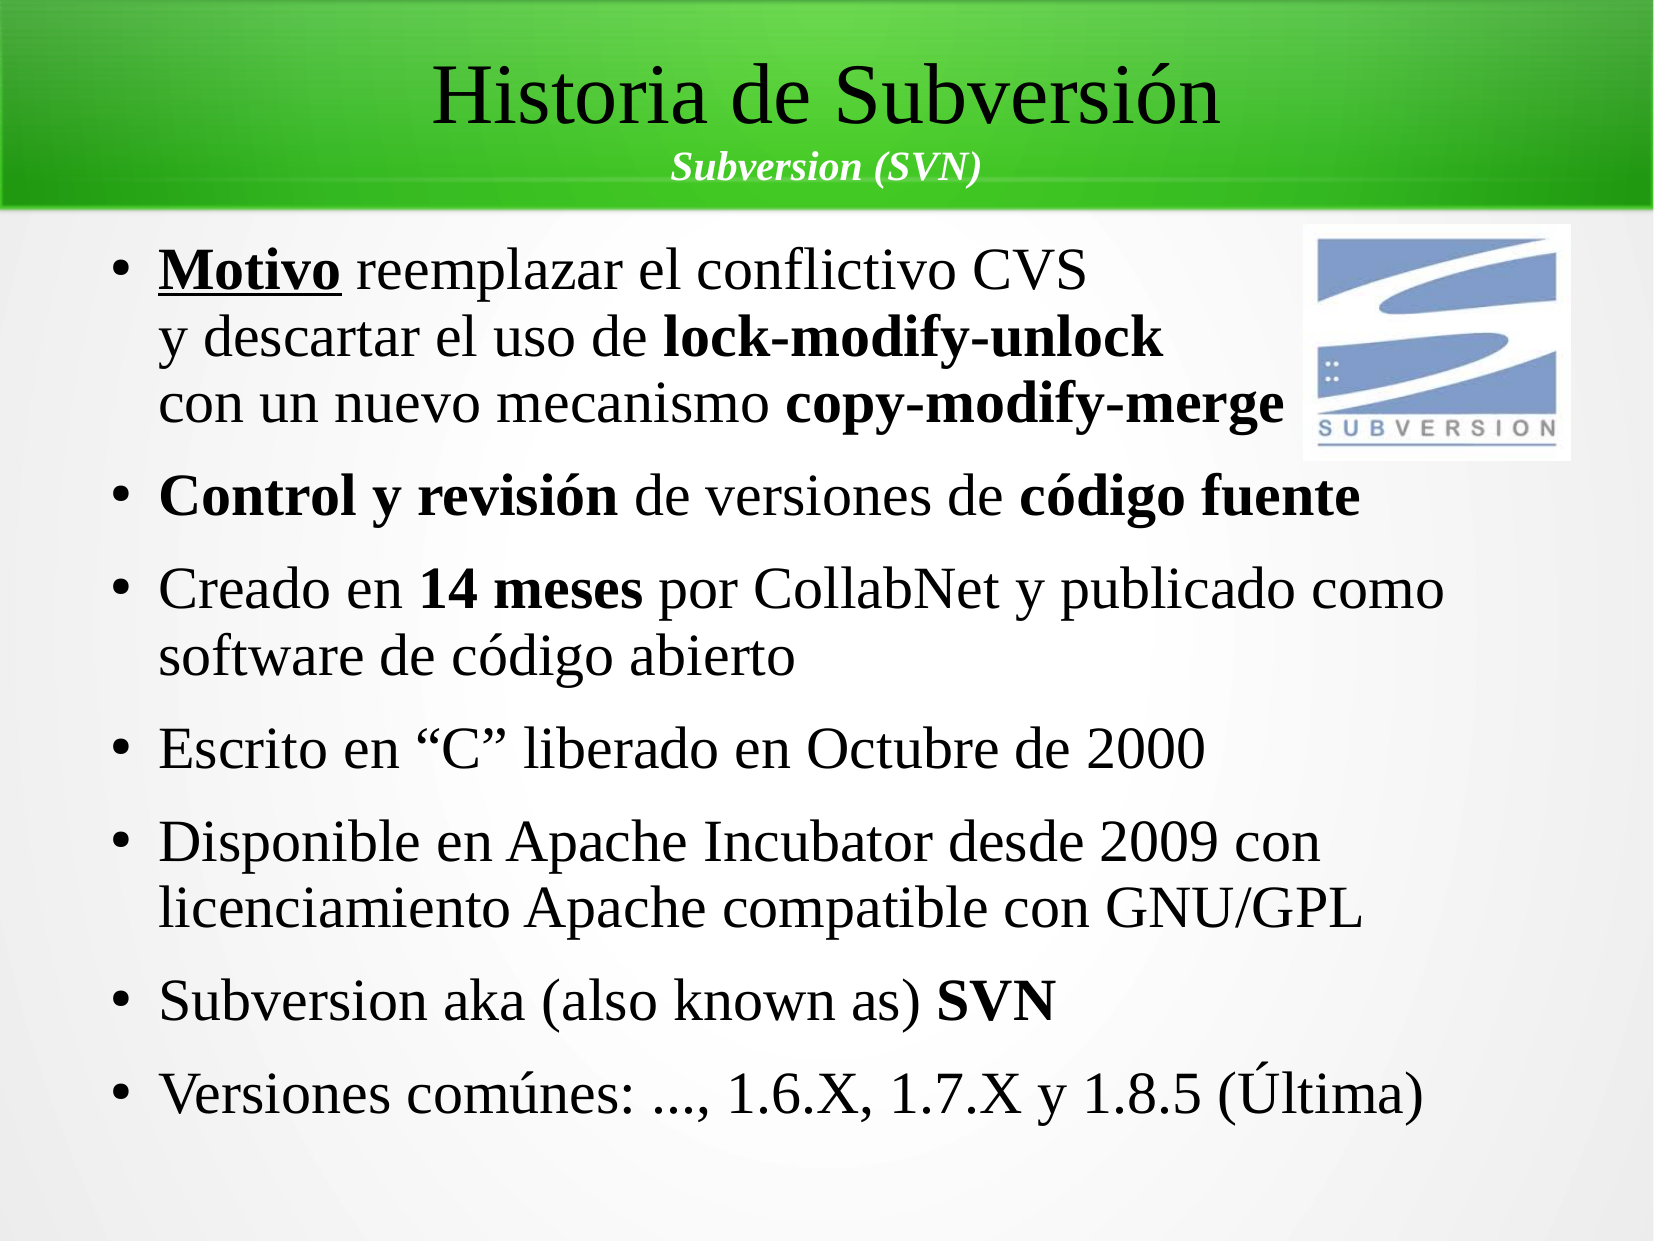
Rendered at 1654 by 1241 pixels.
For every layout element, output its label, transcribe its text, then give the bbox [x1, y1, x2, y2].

picture [0, 0, 1654, 1241]
title Historia de Subversión Subversion (SVN) [82, 46, 1571, 190]
list Motivo reemplazar el conflictivo CVS y descartar el uso de lock-modify-unlock con un nuevo mecanismo copy-modify-merge Control y revisión de versiones de código fuente Creado en 14 meses por CollabNet y publicado como software de código abierto Escrito en “C” liberado en Octubre de 2000 Disponible en Apache Incubator desde 2009 con licenciamiento Apache compatible con GNU/GPL Subversion aka (also known as) SVN Versiones comúnes: ..., 1.6.X, 1.7.X y 1.8.5 (Última) [94, 236, 1583, 1134]
